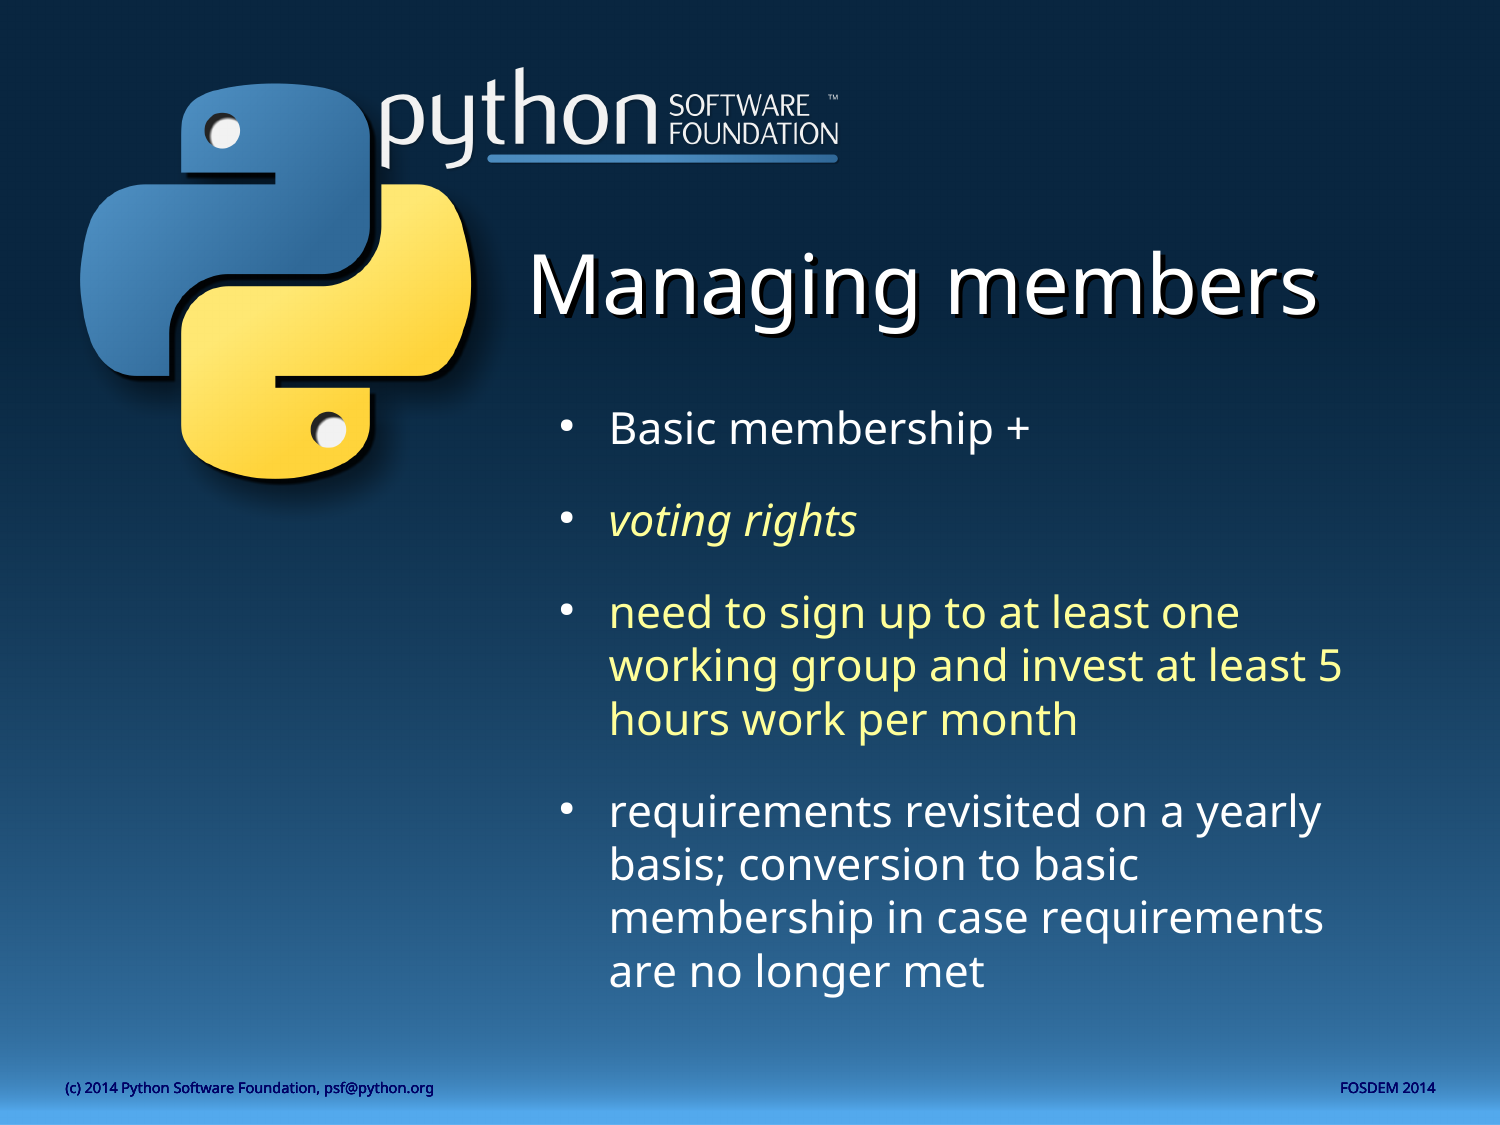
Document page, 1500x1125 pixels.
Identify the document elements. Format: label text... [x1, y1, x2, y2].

title Managing members [512, 185, 1388, 377]
list Basic membership + voting rights need to sign up to at least one working group and invest at least 5 hours work per month requirements revisited on a yearly basis; conversion to basic membership in case requirements are no longer met [544, 392, 1388, 1006]
text_box (c) 2014 Python Software Foundation, psf@python.org FOSDEM 2014 [65, 1078, 1436, 1099]
picture [0, 0, 1500, 1125]
